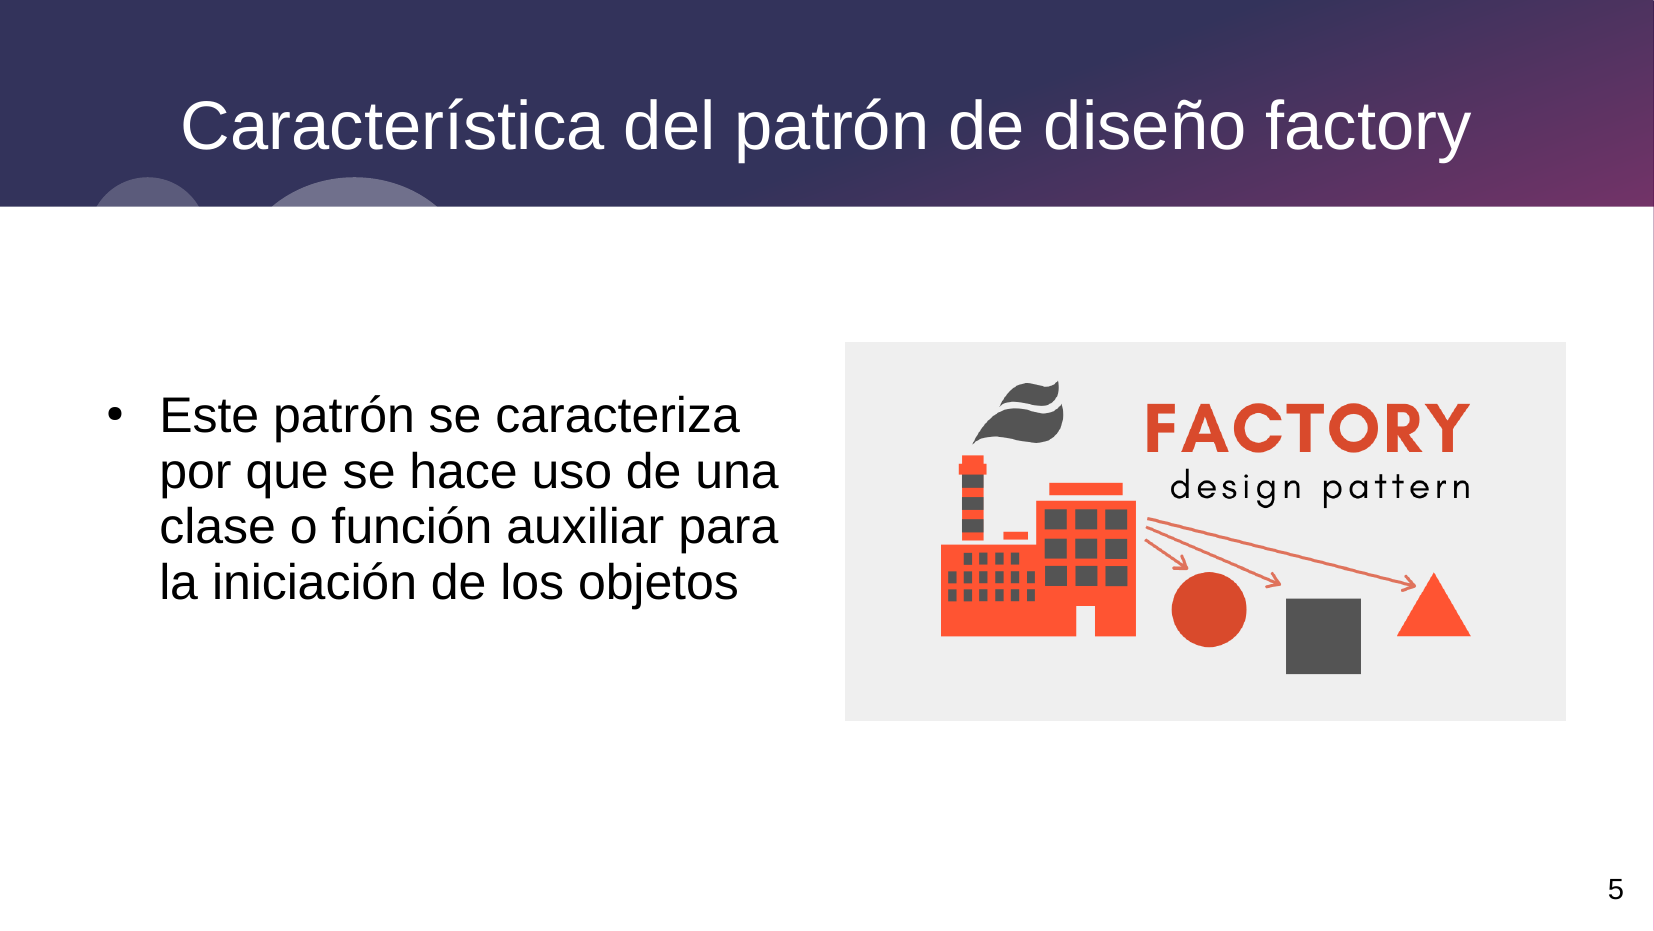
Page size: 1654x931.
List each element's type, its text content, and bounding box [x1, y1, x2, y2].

title Característica del patrón de diseño factory [88, 44, 1565, 207]
list Este patrón se caracteriza por que se hace uso de una clase o función auxiliar para la iniciación de los objetos [88, 387, 809, 676]
picture [845, 342, 1566, 721]
